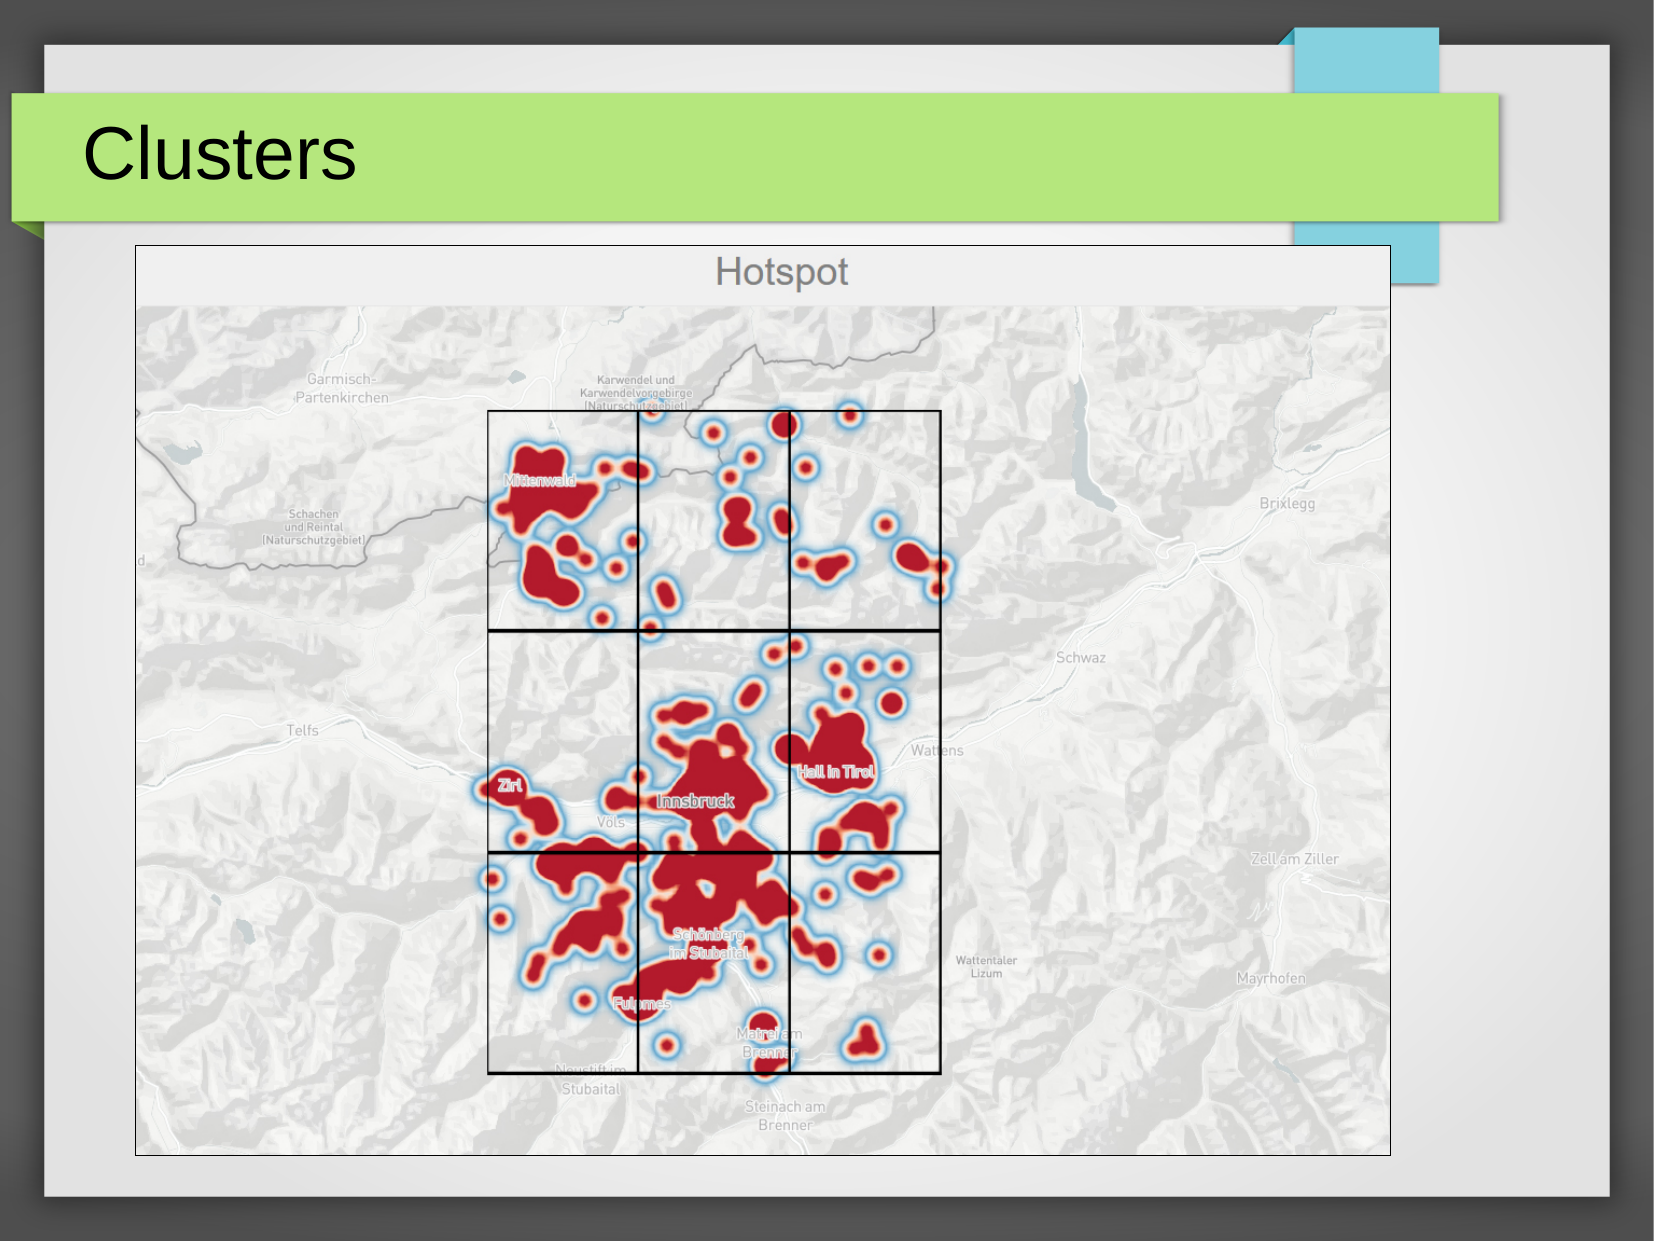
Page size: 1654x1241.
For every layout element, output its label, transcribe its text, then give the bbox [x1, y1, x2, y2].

picture [0, 0, 1654, 1241]
title Clusters [82, 94, 1264, 213]
